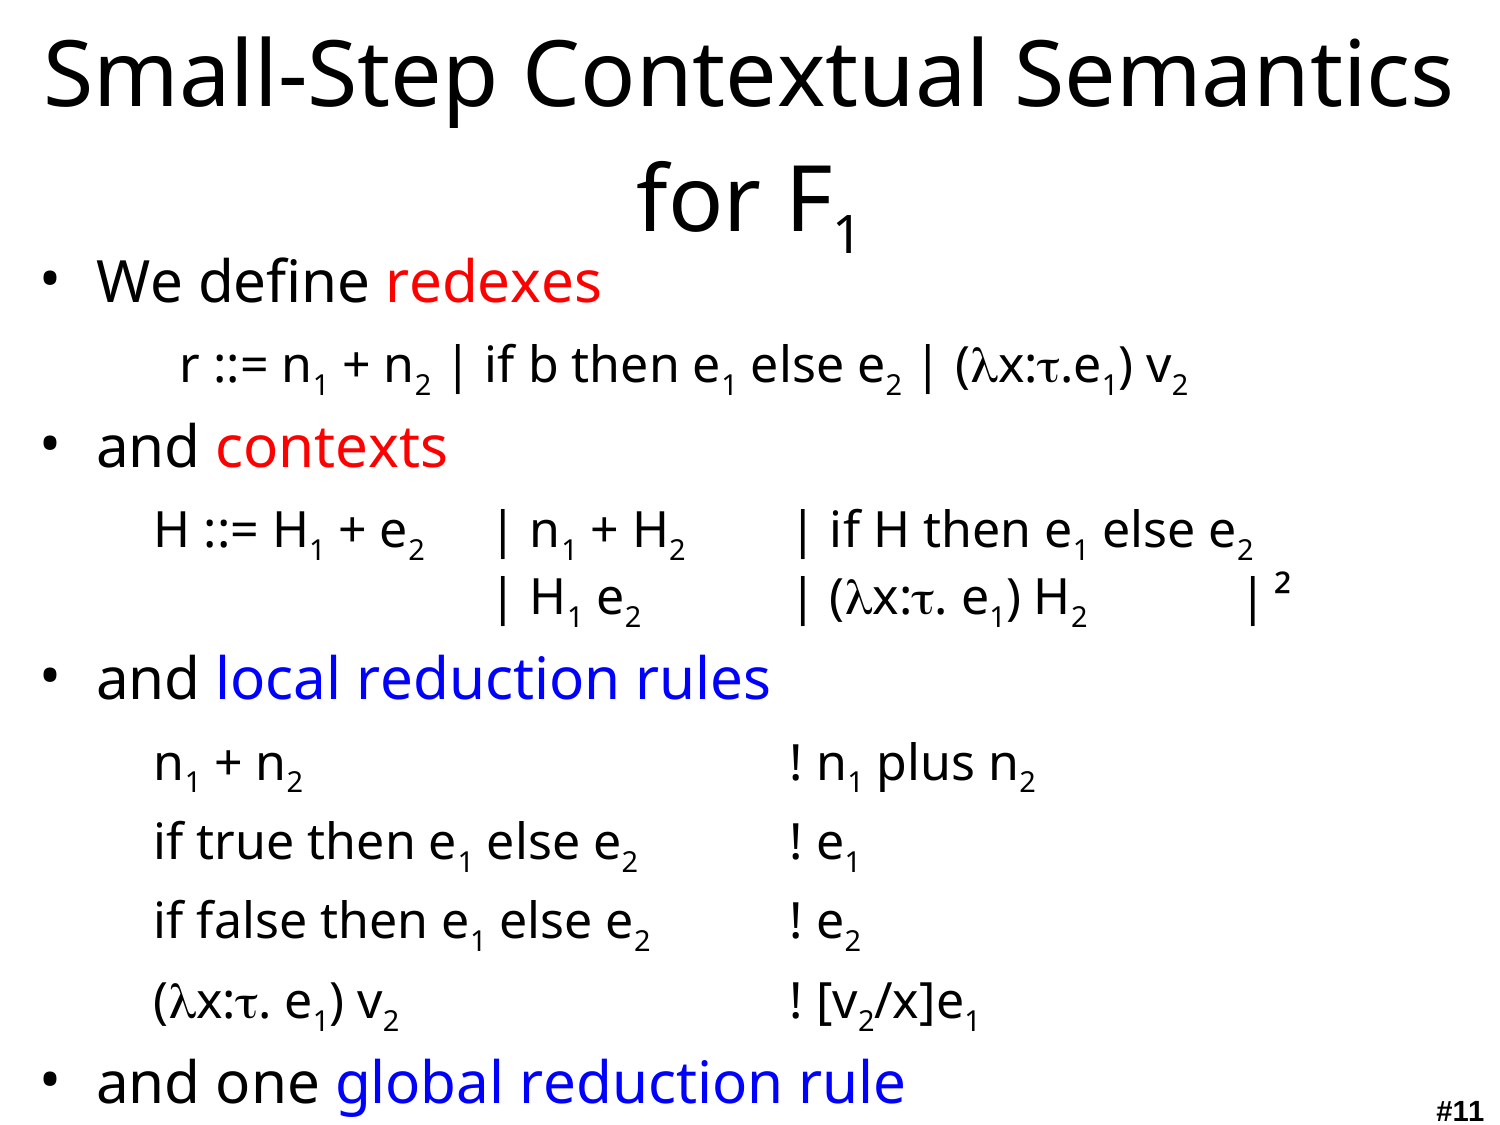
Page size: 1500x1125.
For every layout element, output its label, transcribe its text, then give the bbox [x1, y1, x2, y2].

title Small-Step Contextual Semantics for F1 [24, 17, 1476, 237]
list We define redexes r ::= n1 + n2 | if b then e1 else e2 | (x:.e1) v2 and contexts H ::= H1 + e2 | n1 + H2 | if H then e1 else e2 | H1 e2 | (x:. e1) H2 | ² and local reduction rules n1 + n2 ! n1 plus n2 if true then e1 else e2 ! e1 if false then e1 else e2 ! e2 (x:. e1) v2 ! [v2/x]e1 and one global reduction rule H[r] ! H[e] iff r ! e [24, 237, 1476, 1112]
